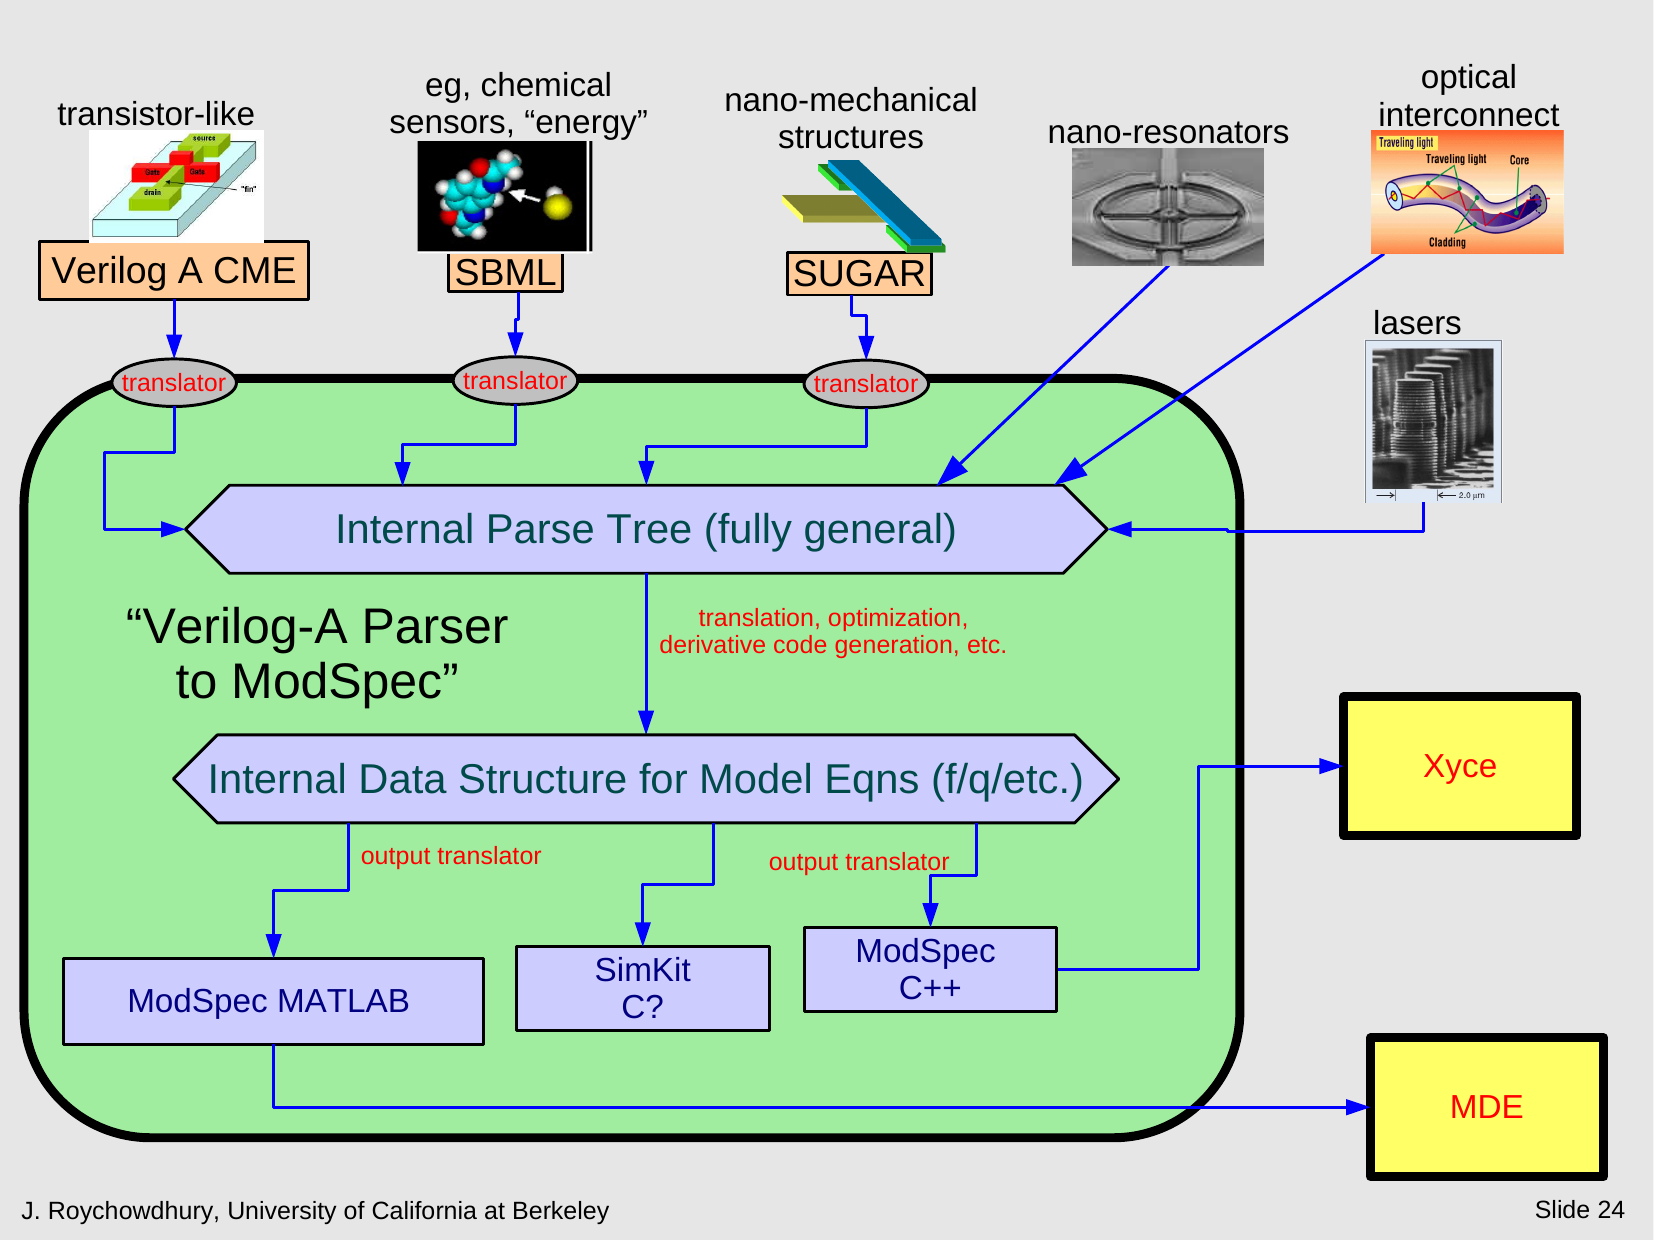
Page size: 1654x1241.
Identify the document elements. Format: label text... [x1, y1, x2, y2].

text_box Verilog A CME [39, 241, 309, 300]
text_box [107, 378, 514, 528]
picture [1072, 151, 1264, 266]
text_box SUGAR [787, 252, 932, 295]
text_box [404, 378, 865, 485]
text_box transistor-like [57, 94, 256, 132]
text_box eg, chemical sensors, “energy” [389, 66, 649, 141]
picture [1371, 130, 1564, 254]
text_box nano-mechanical structures [724, 81, 978, 156]
text_box SimKit C? [516, 946, 770, 1031]
text_box MDE [1370, 1037, 1604, 1177]
text_box optical interconnect [1378, 58, 1564, 134]
text_box Internal Parse Tree (fully general) [185, 485, 1108, 574]
picture [782, 160, 946, 253]
text_box ModSpec MATLAB [63, 958, 484, 1045]
text_box [1059, 398, 1240, 530]
text_box SBML [448, 254, 563, 292]
text_box lasers [1345, 304, 1486, 342]
text_box Xyce [1343, 696, 1577, 836]
text_box translation, optimization, derivative code generation, etc. [644, 603, 1024, 660]
text_box output translator [739, 847, 980, 876]
picture [417, 141, 593, 254]
text_box nano-resonators [1047, 113, 1291, 151]
text_box [647, 378, 1047, 485]
text_box [942, 378, 1178, 485]
text_box ModSpec C++ [804, 927, 1057, 1012]
picture [1364, 339, 1503, 503]
text_box [275, 768, 1240, 1106]
text_box translator [803, 360, 929, 408]
text_box Internal Data Structure for Model Eqns (f/q/etc.) [173, 734, 1119, 823]
text_box output translator [331, 841, 572, 870]
text_box [23, 384, 1194, 1138]
picture [89, 130, 264, 243]
text_box “Verilog-A Parser to ModSpec” [125, 597, 509, 710]
text_box translator [111, 358, 237, 407]
text_box translator [453, 356, 578, 405]
text_box [647, 530, 1240, 968]
